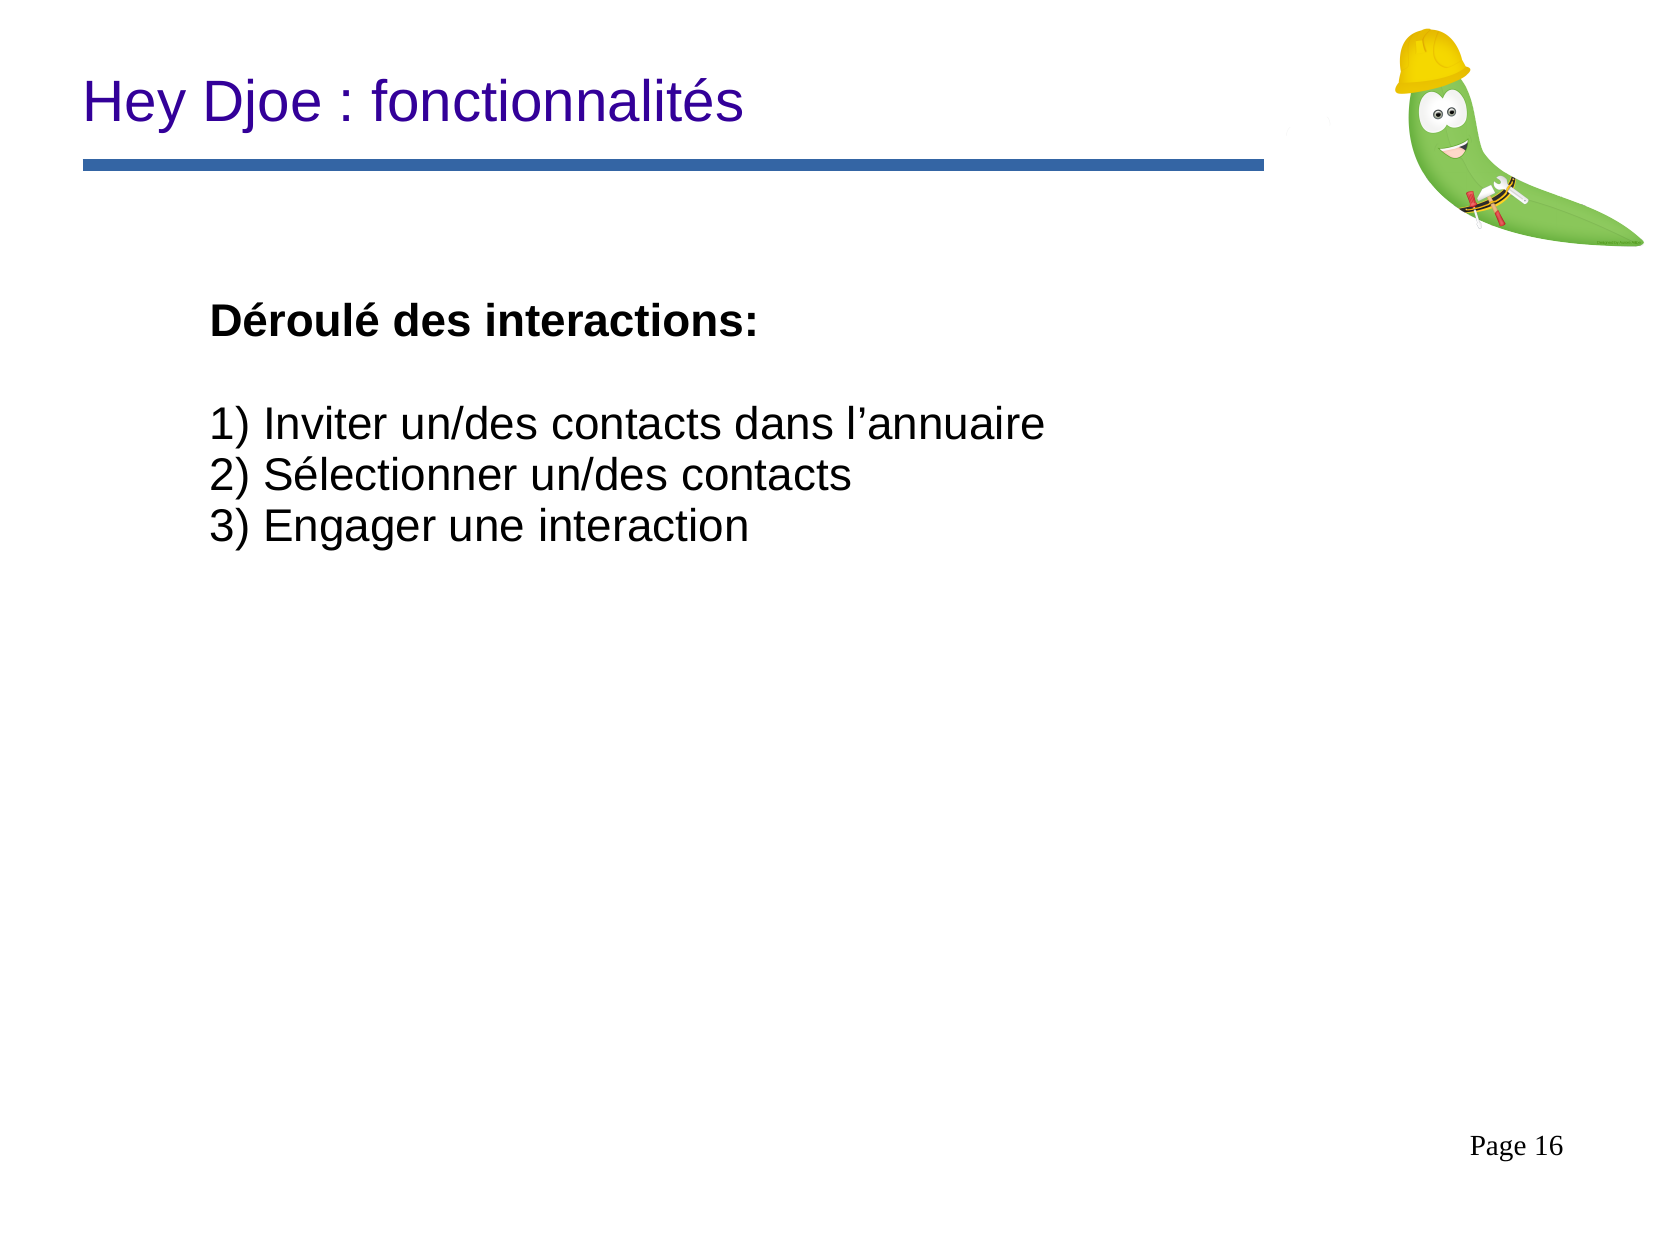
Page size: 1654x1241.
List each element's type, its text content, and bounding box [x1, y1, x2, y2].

text_box Déroulé des interactions: Inviter un/des contacts dans l’annuaire Sélectionner un/des contacts Engager une interaction [194, 287, 1459, 816]
picture [1286, 23, 1647, 248]
title Hey Djoe : fonctionnalités [82, 49, 1264, 154]
